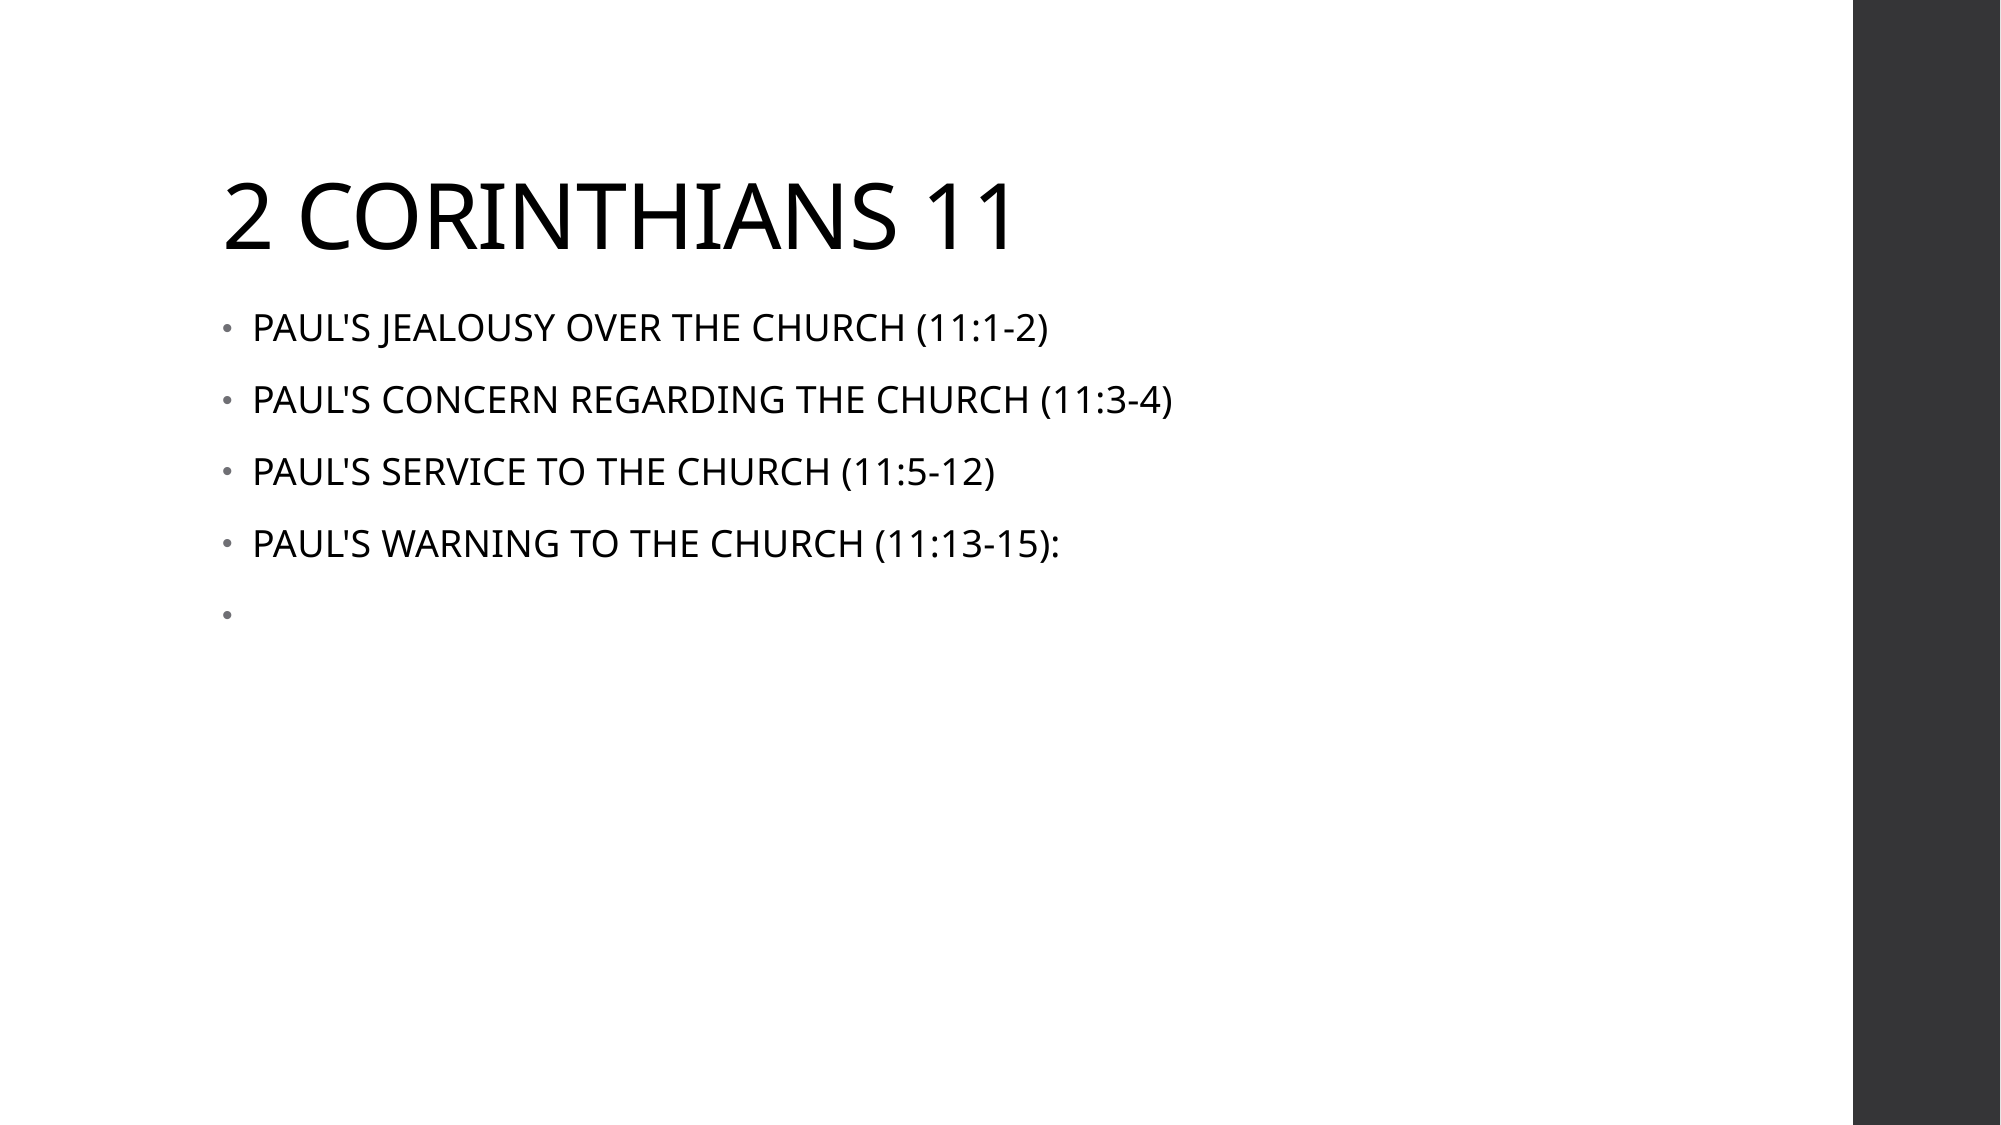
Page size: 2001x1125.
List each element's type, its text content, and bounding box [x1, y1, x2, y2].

list PAUL'S JEALOUSY OVER THE CHURCH (11:1-2) PAUL'S CONCERN REGARDING THE CHURCH (11:3-4) PAUL'S SERVICE TO THE CHURCH (11:5-12) PAUL'S WARNING TO THE CHURCH (11:13-15): [206, 299, 1617, 1014]
title 2 CORINTHIANS 11 [206, 60, 1797, 278]
